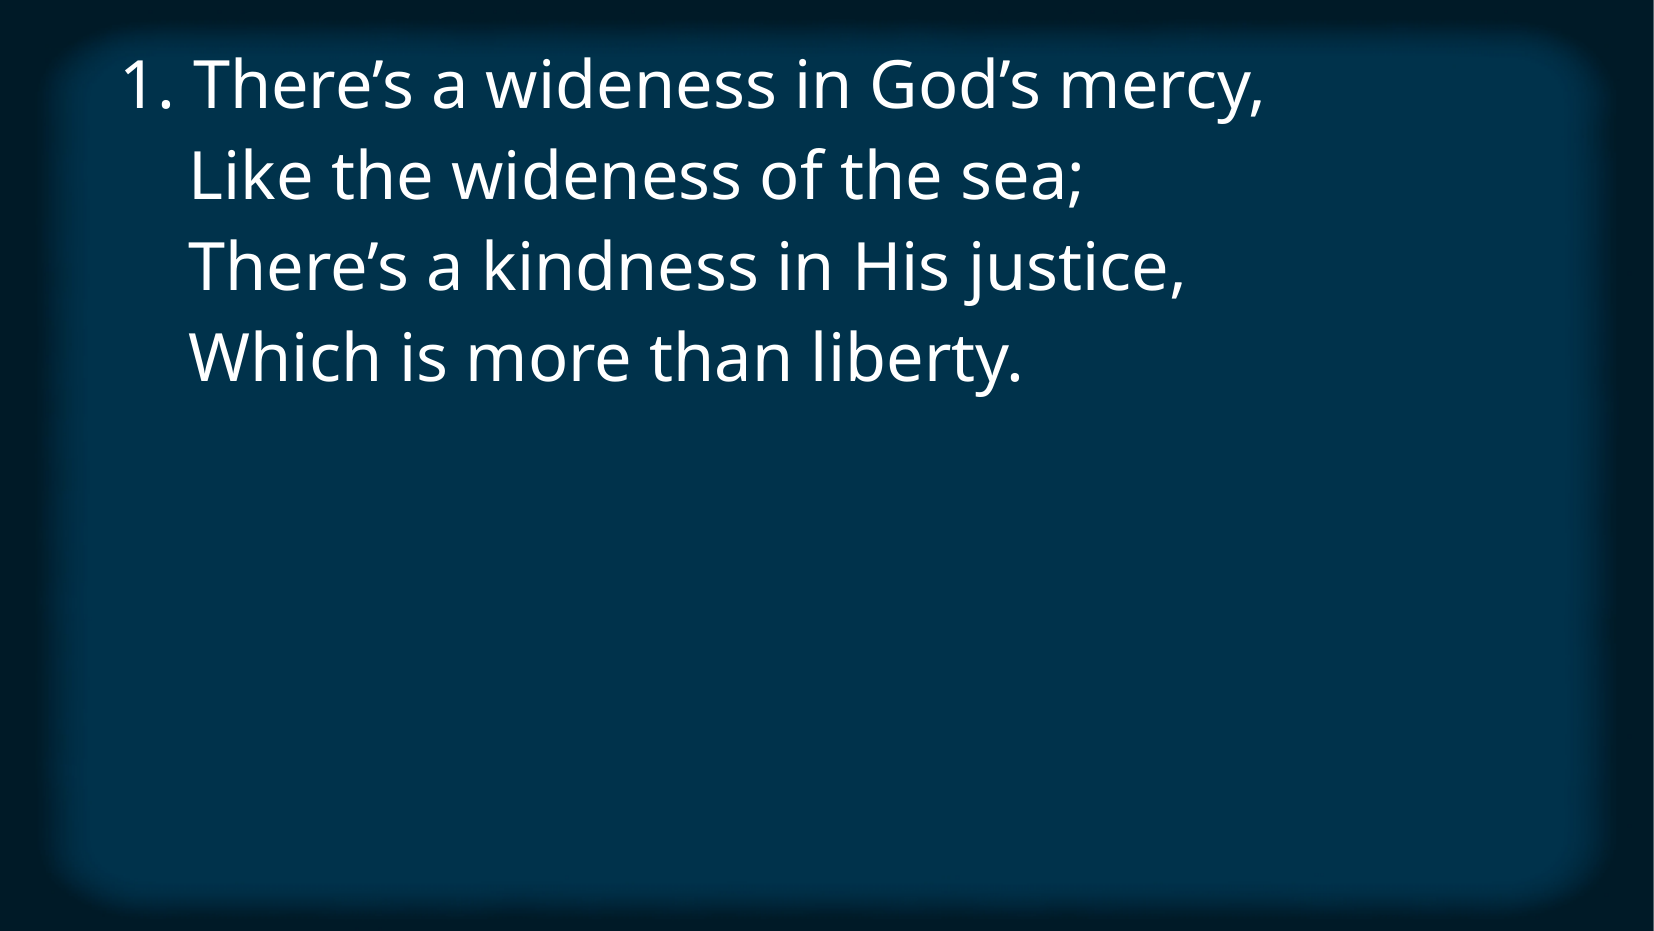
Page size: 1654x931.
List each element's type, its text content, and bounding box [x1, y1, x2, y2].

picture [0, 0, 1654, 931]
text_box 1. There’s a wideness in God’s mercy, Like the wideness of the sea; There’s a kindness in His justice, Which is more than liberty. [105, 30, 1561, 400]
